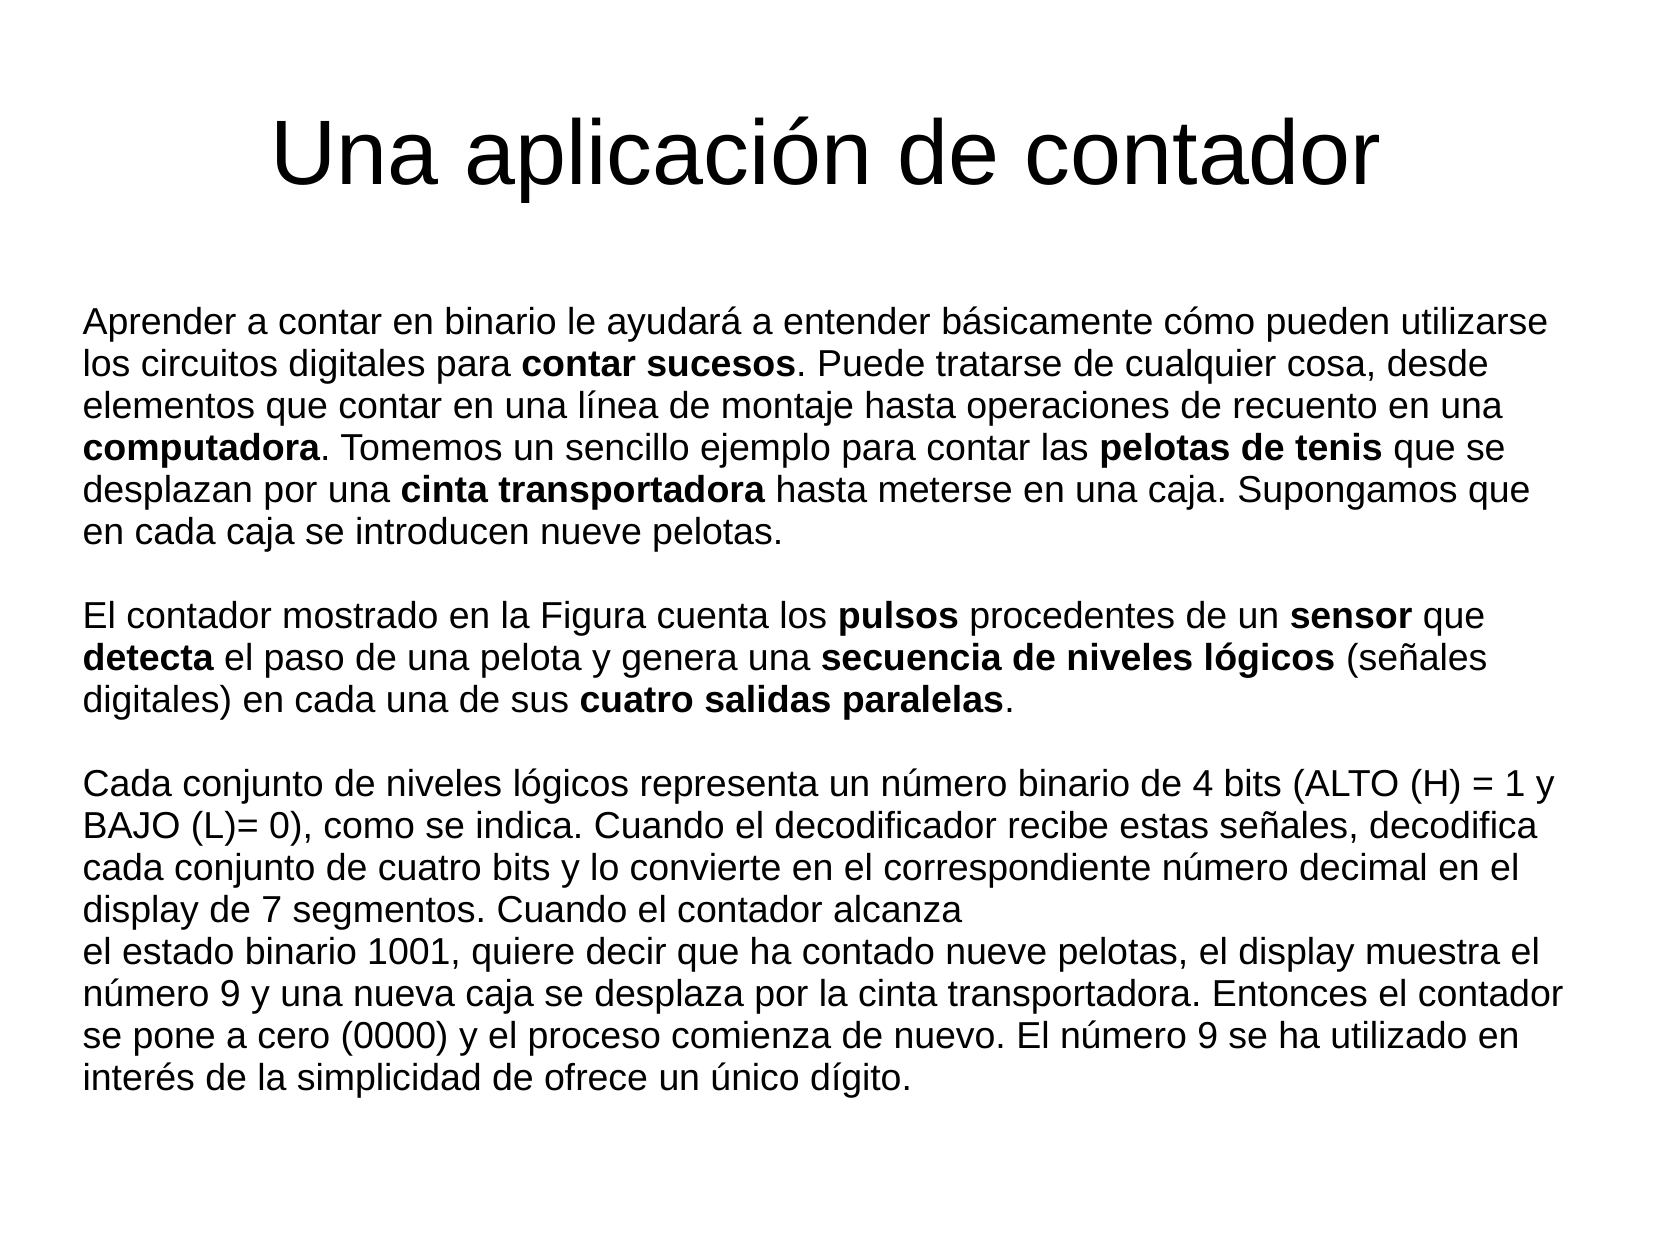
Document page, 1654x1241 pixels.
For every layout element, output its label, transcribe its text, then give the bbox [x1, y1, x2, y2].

title Una aplicación de contador [82, 49, 1571, 257]
subtitle Aprender a contar en binario le ayudará a entender básicamente cómo pueden utilizarse los circuitos digitales para contar sucesos. Puede tratarse de cualquier cosa, desde elementos que contar en una línea de montaje hasta operaciones de recuento en una computadora. Tomemos un sencillo ejemplo para contar las pelotas de tenis que se desplazan por una cinta transportadora hasta meterse en una caja. Supongamos que en cada caja se introducen nueve pelotas. El contador mostrado en la Figura cuenta los pulsos procedentes de un sensor que detecta el paso de una pelota y genera una secuencia de niveles lógicos (señales digitales) en cada una de sus cuatro salidas paralelas. Cada conjunto de niveles lógicos representa un número binario de 4 bits (ALTO (H) = 1 y BAJO (L)= 0), como se indica. Cuando el decodificador recibe estas señales, decodifica cada conjunto de cuatro bits y lo convierte en el correspondiente número decimal en el display de 7 segmentos. Cuando el contador alcanza el estado binario 1001, quiere decir que ha contado nueve pelotas, el display muestra el número 9 y una nueva caja se desplaza por la cinta transportadora. Entonces el contador se pone a cero (0000) y el proceso comienza de nuevo. El número 9 se ha utilizado en interés de la simplicidad de ofrece un único dígito. [82, 290, 1571, 1109]
